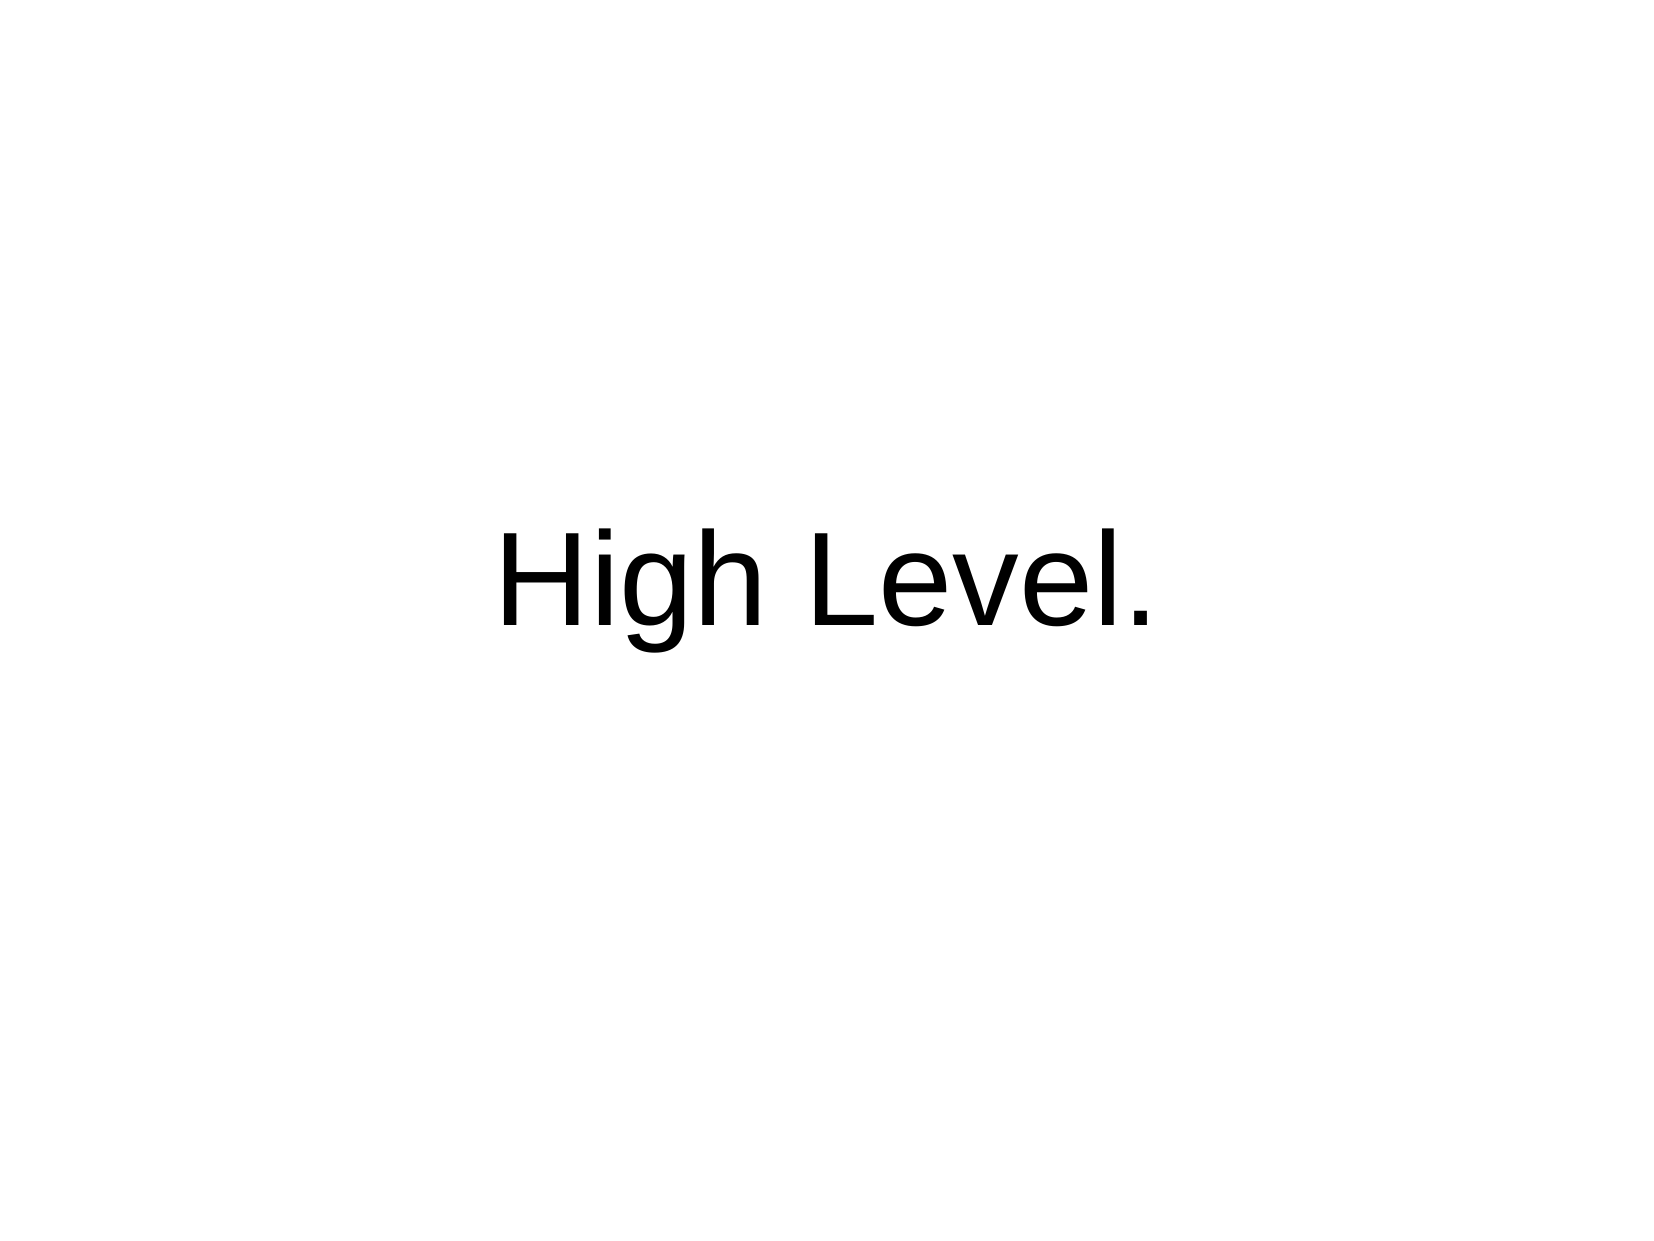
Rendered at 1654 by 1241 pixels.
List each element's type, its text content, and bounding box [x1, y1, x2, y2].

subtitle High Level. [82, 56, 1571, 1102]
